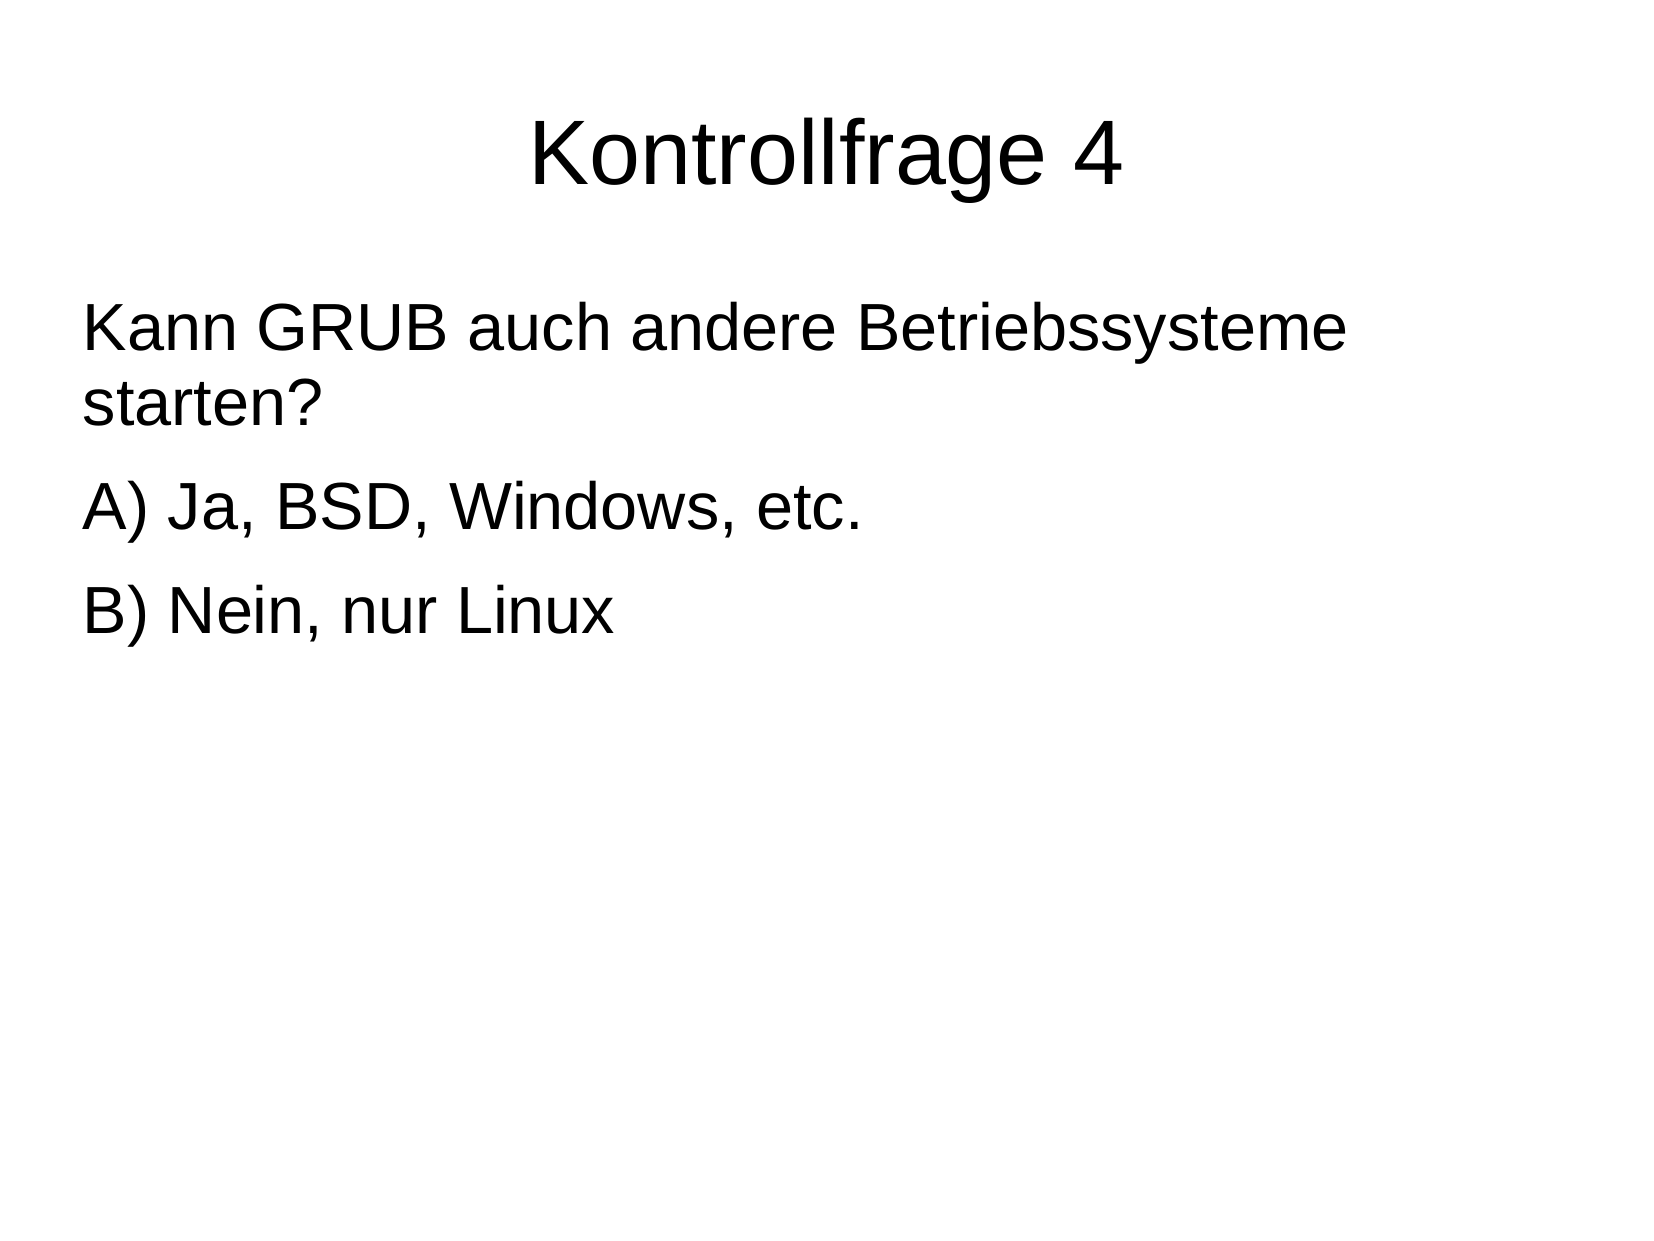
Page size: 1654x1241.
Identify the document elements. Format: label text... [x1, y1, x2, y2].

title Kontrollfrage 4 [82, 101, 1571, 205]
list Kann GRUB auch andere Betriebssysteme starten? A) Ja, BSD, Windows, etc. B) Nein, nur Linux [82, 290, 1571, 1010]
